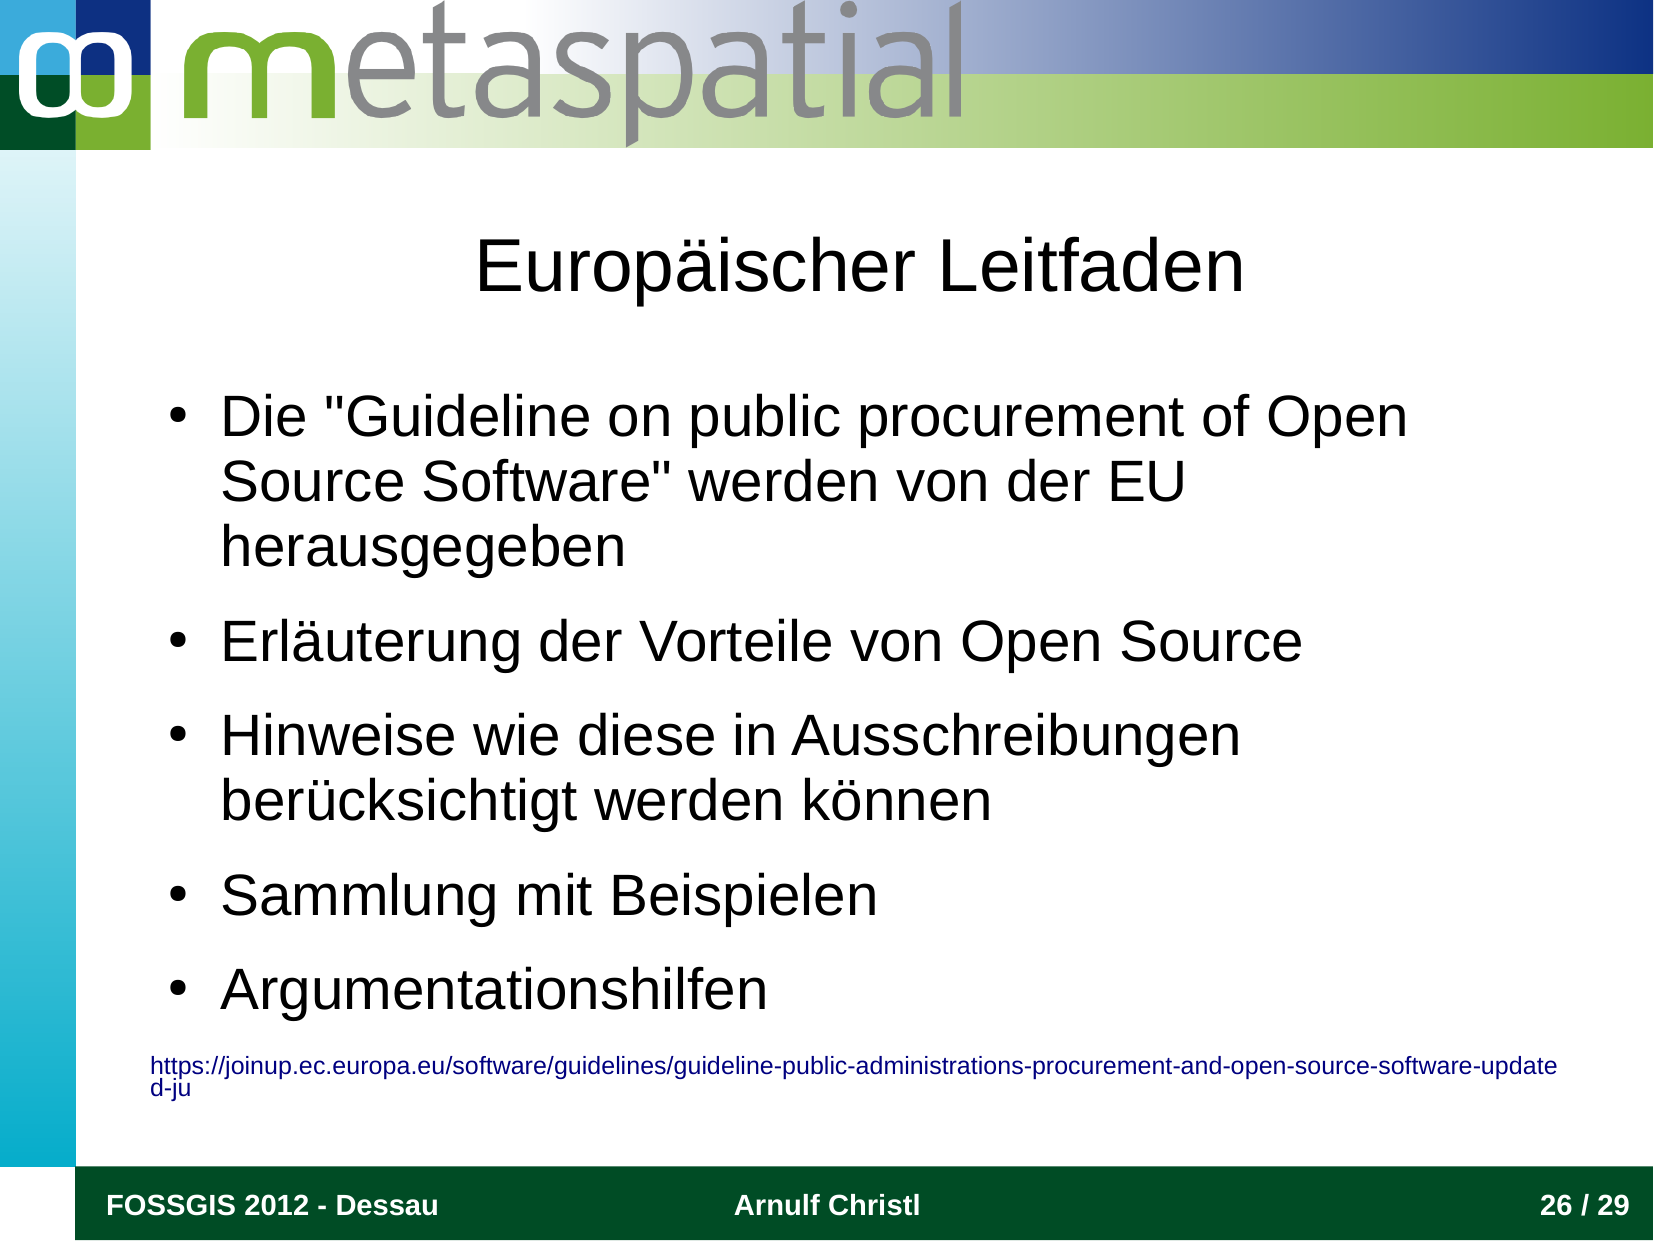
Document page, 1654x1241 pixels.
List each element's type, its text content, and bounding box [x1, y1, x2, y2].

picture [0, 0, 961, 150]
list Die "Guideline on public procurement of Open Source Software" werden von der EU herausgegeben Erläuterung der Vorteile von Open Source Hinweise wie diese in Ausschreibungen berücksichtigt werden können Sammlung mit Beispielen Argumentationshilfen https://joinup.ec.europa.eu/software/guidelines/guideline-public-administrations-procurement-and-open-source-software-updated-ju [150, 383, 1571, 1203]
title Europäischer Leitfaden [150, 161, 1571, 369]
